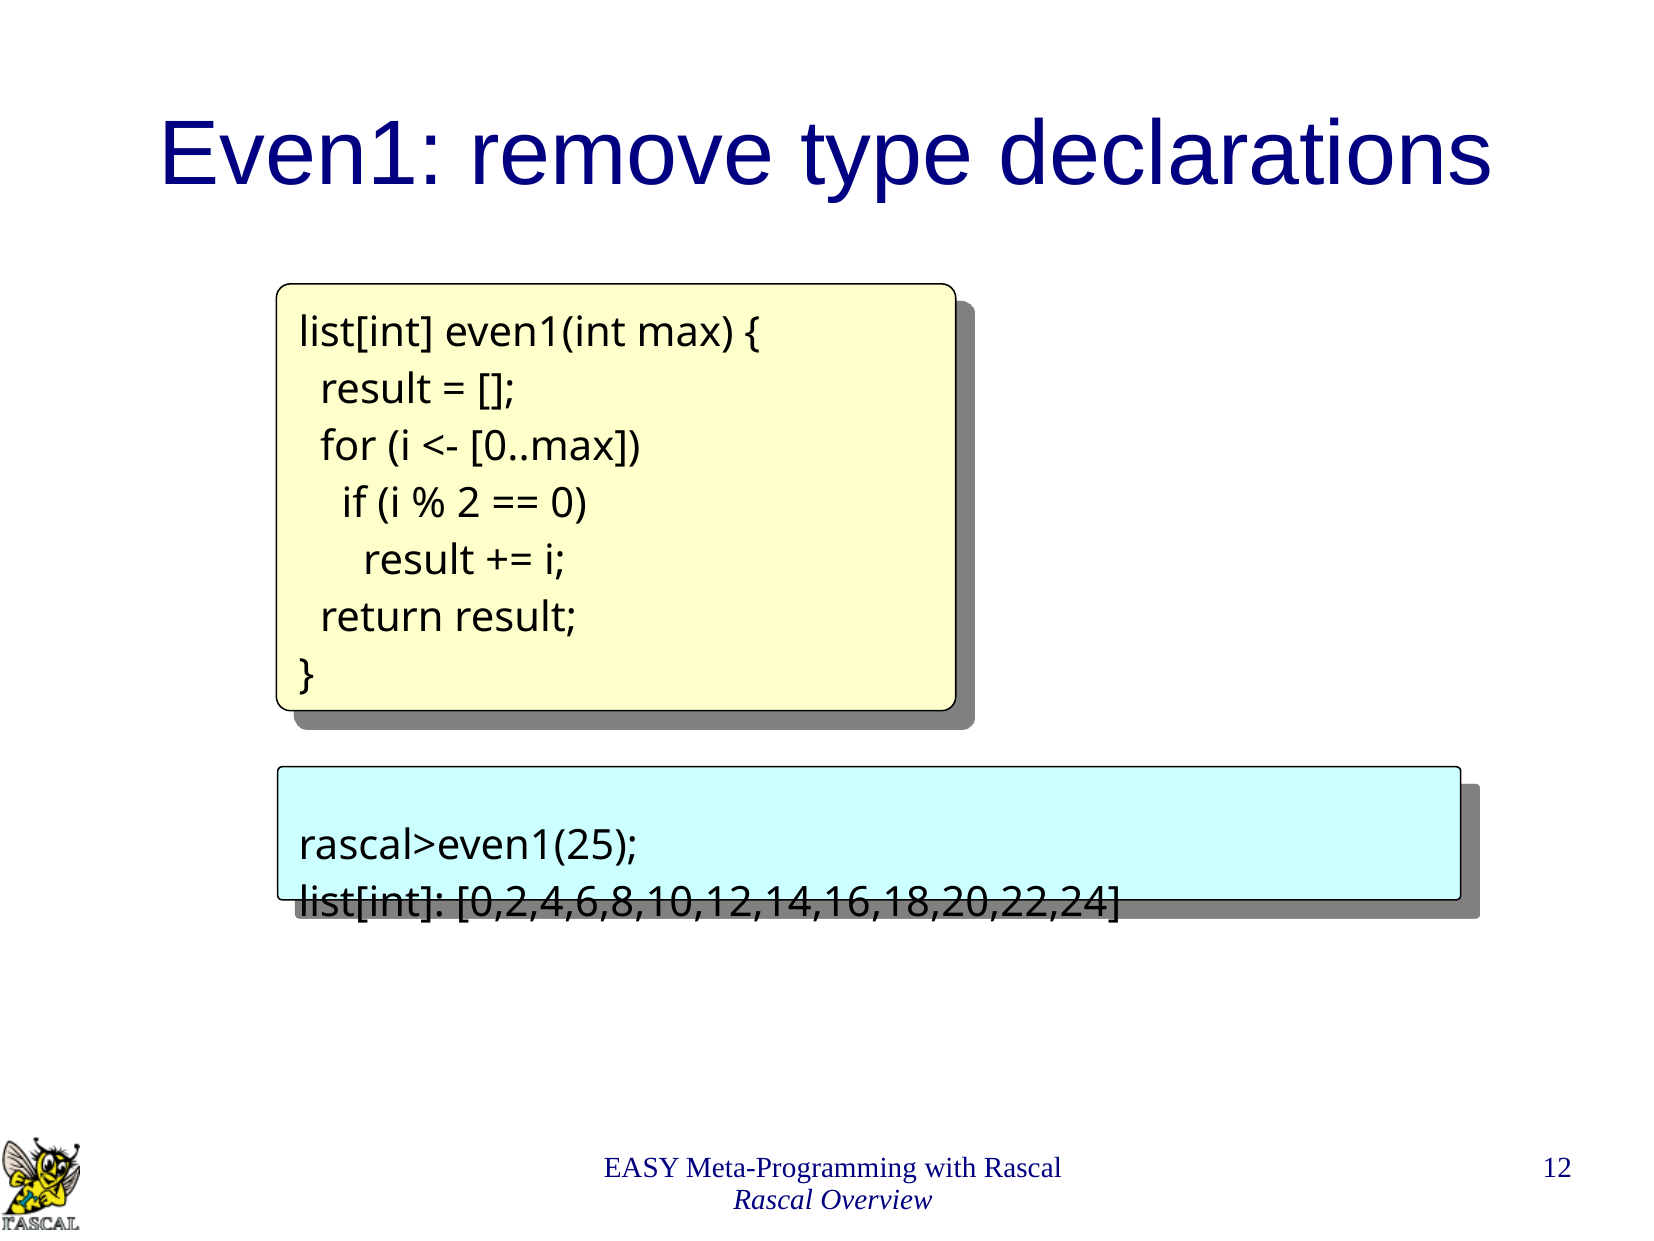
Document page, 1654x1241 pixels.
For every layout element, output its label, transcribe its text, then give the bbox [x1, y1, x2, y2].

text_box [277, 766, 283, 900]
text_box [276, 283, 956, 709]
title Even1: remove type declarations [82, 49, 1571, 257]
text_box list[int] even1(int max) { result = []; for (i <- [0..max]) if (i % 2 == 0) result += i; return result; } rascal>even1(25); list[int]: [0,2,4,6,8,10,12,14,16,18,20,22,24] [283, 294, 1480, 937]
picture [1, 1137, 80, 1230]
